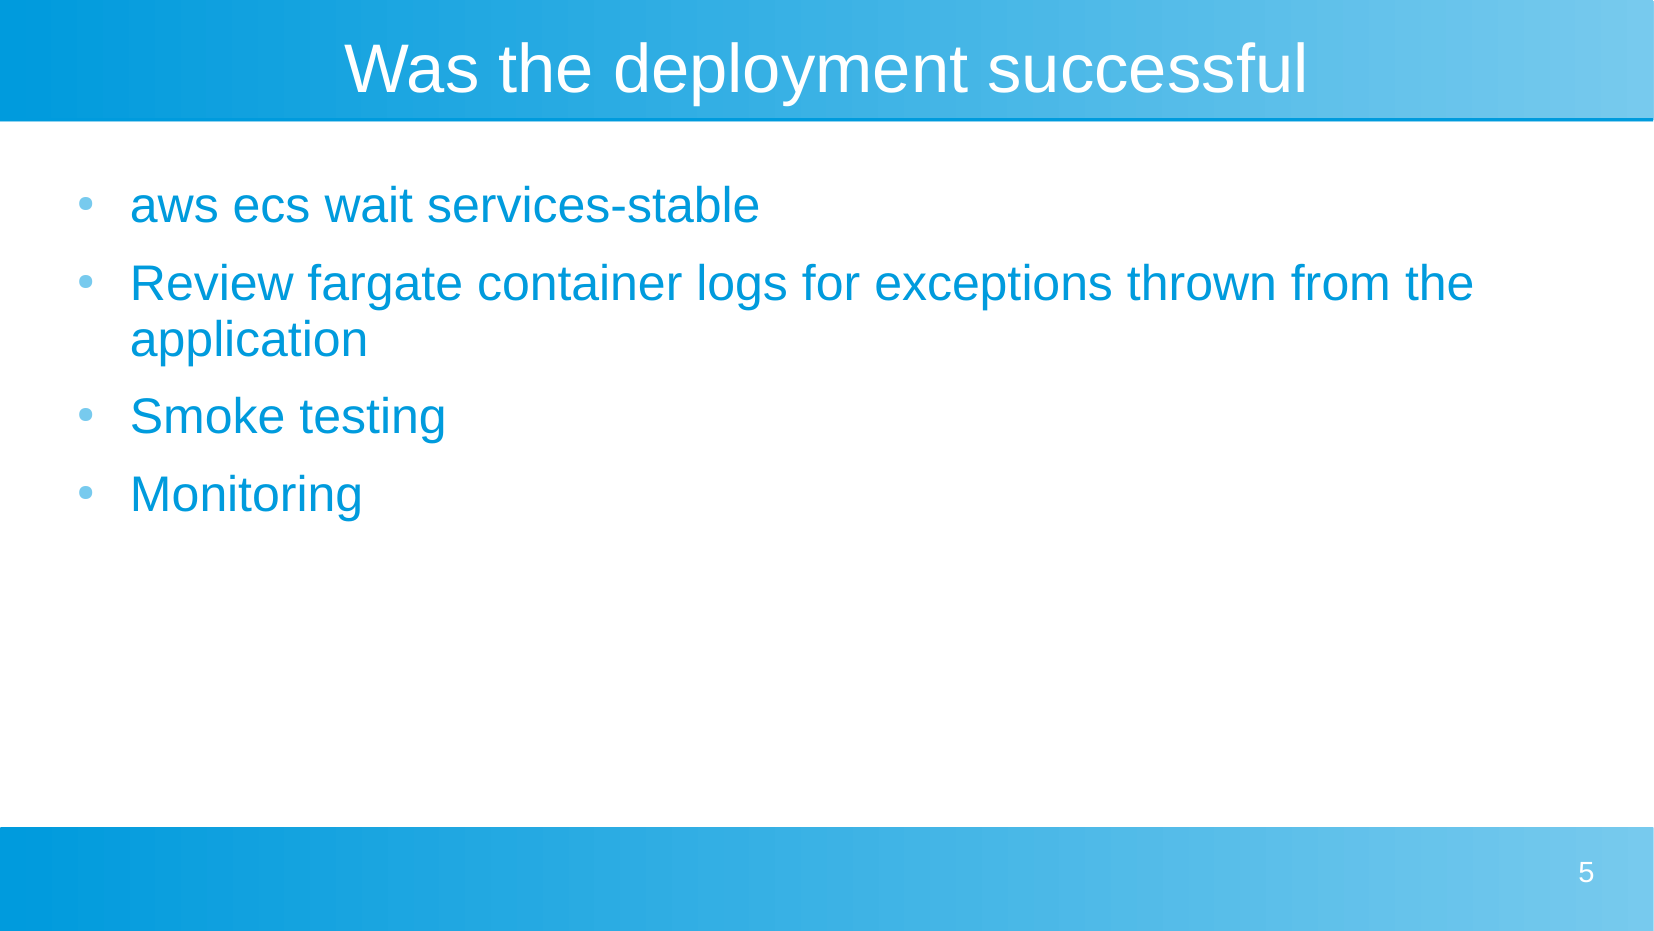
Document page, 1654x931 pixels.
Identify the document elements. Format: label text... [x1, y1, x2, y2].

list aws ecs wait services-stable Review fargate container logs for exceptions thrown from the application Smoke testing Monitoring [59, 177, 1595, 768]
title Was the deployment successful [59, 29, 1595, 108]
